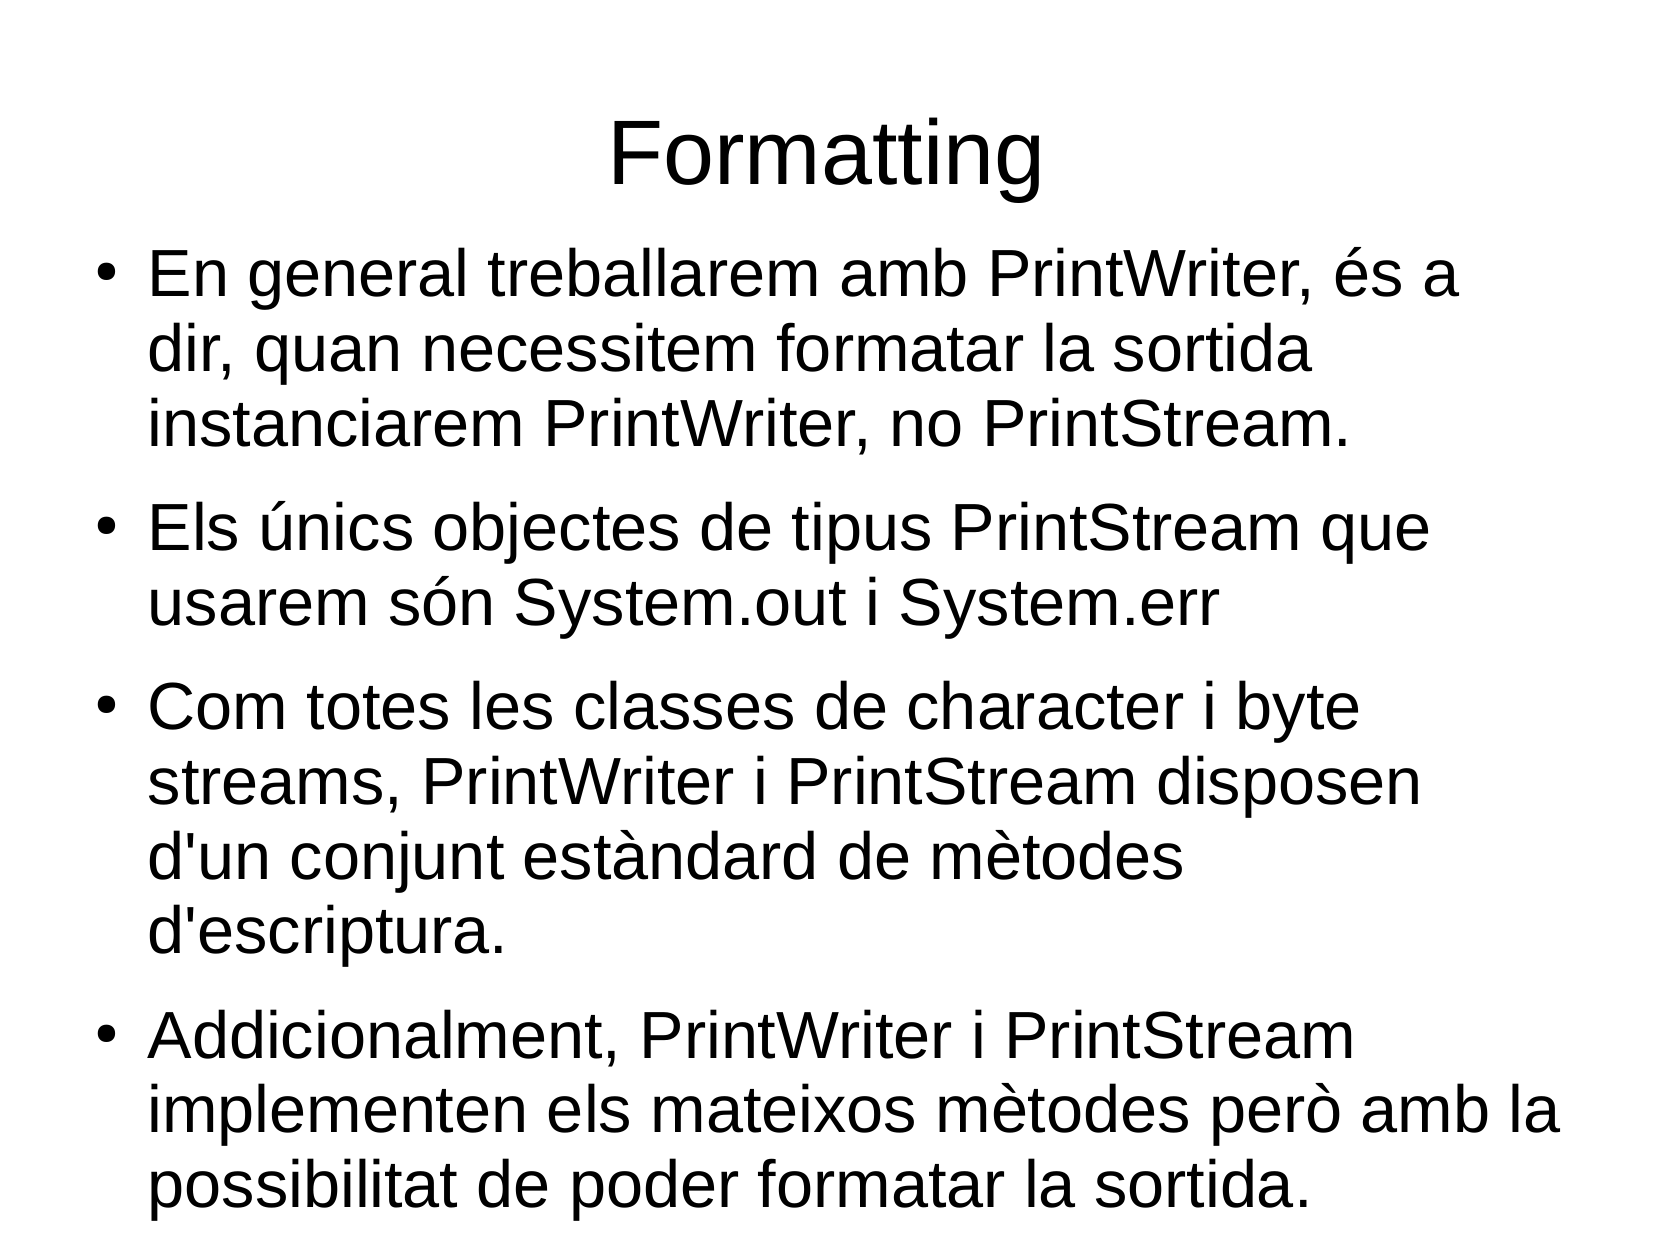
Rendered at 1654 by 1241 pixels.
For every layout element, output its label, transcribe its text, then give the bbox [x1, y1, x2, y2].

title Formatting [82, 49, 1571, 257]
list En general treballarem amb PrintWriter, és a dir, quan necessitem formatar la sortida instanciarem PrintWriter, no PrintStream. Els únics objectes de tipus PrintStream que usarem són System.out i System.err Com totes les classes de character i byte streams, PrintWriter i PrintStream disposen d'un conjunt estàndard de mètodes d'escriptura. Addicionalment, PrintWriter i PrintStream implementen els mateixos mètodes però amb la possibilitat de poder formatar la sortida. [76, 236, 1565, 1223]
